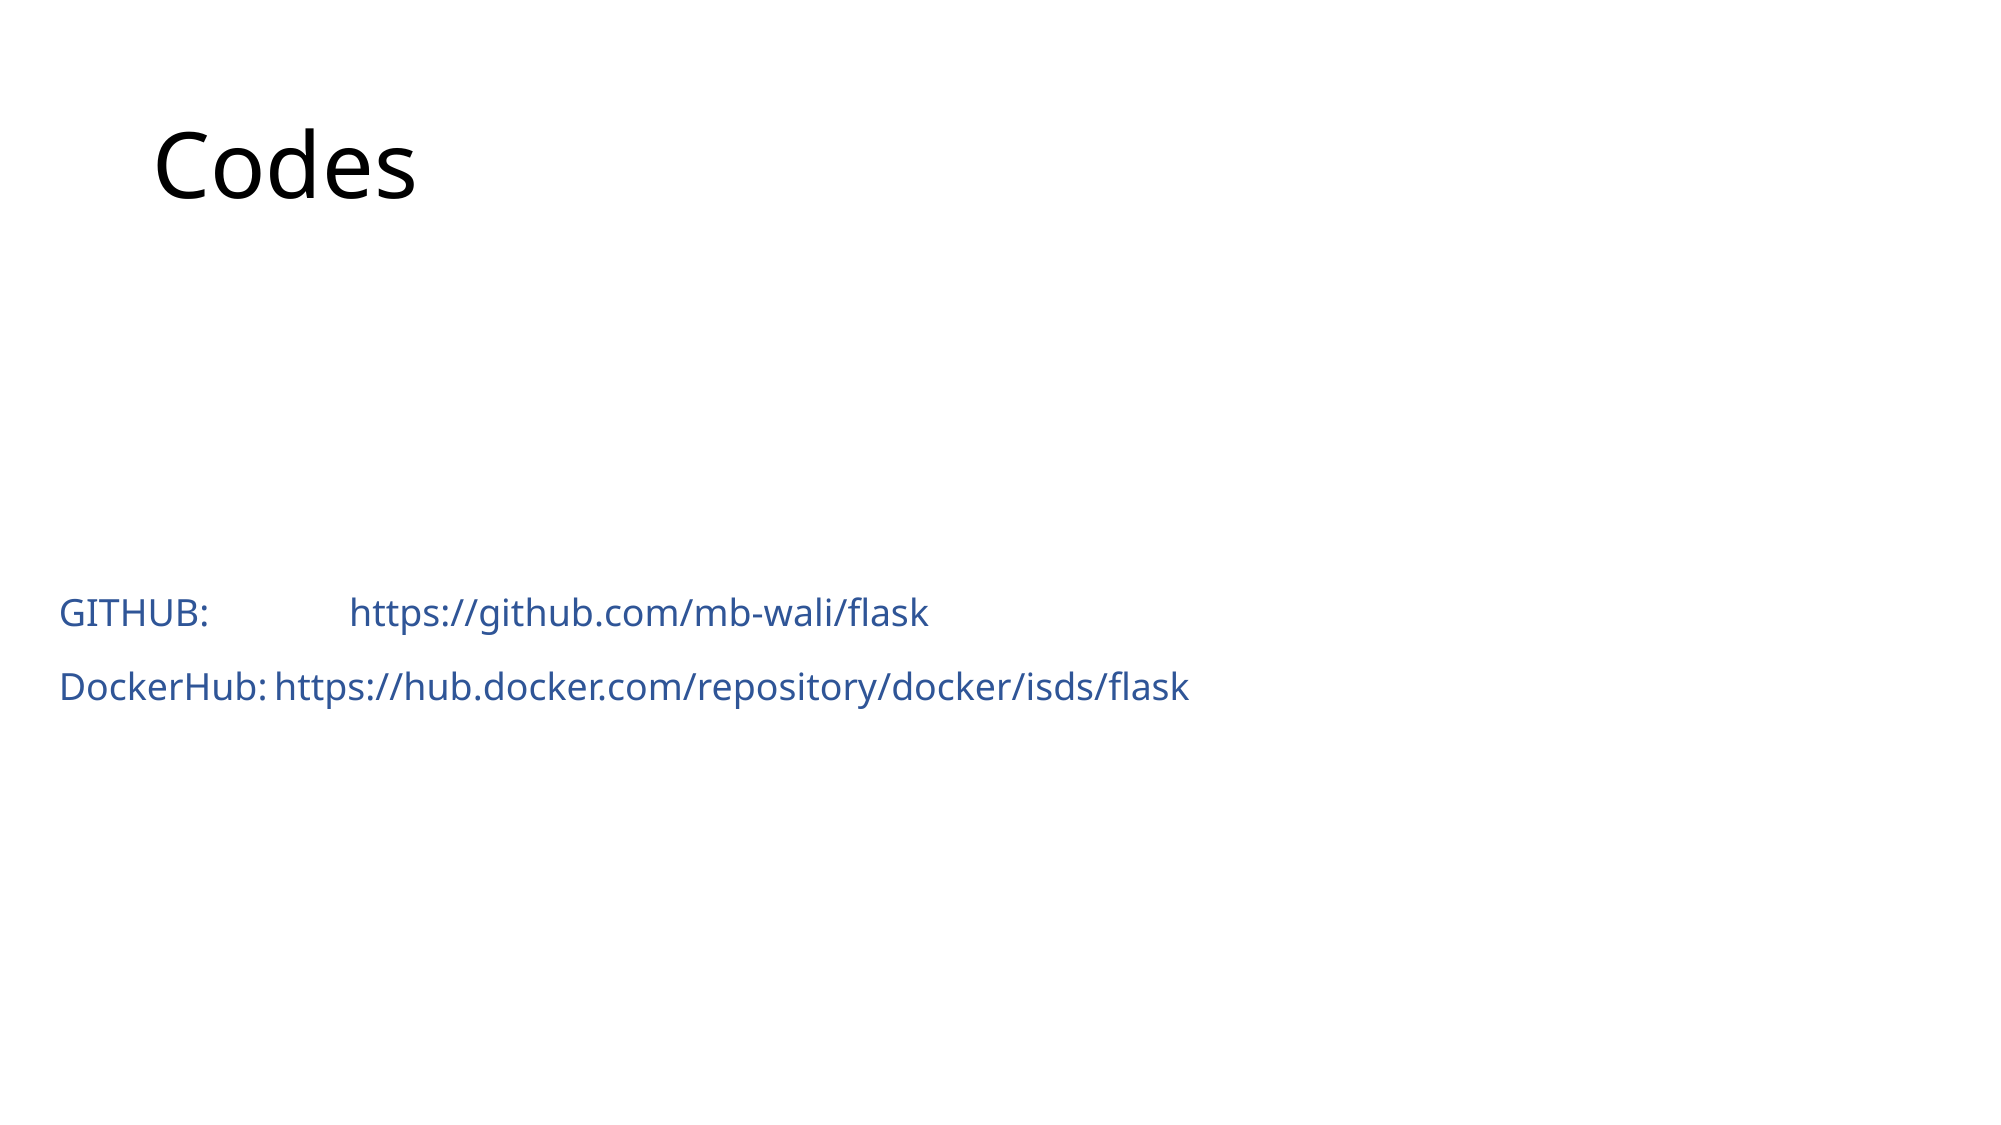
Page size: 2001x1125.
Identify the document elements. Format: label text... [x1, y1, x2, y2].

title Codes [137, 59, 1863, 278]
text_box GITHUB: https://github.com/mb-wali/flask [34, 582, 945, 642]
text_box DockerHub: https://hub.docker.com/repository/docker/isds/flask [34, 656, 1205, 716]
